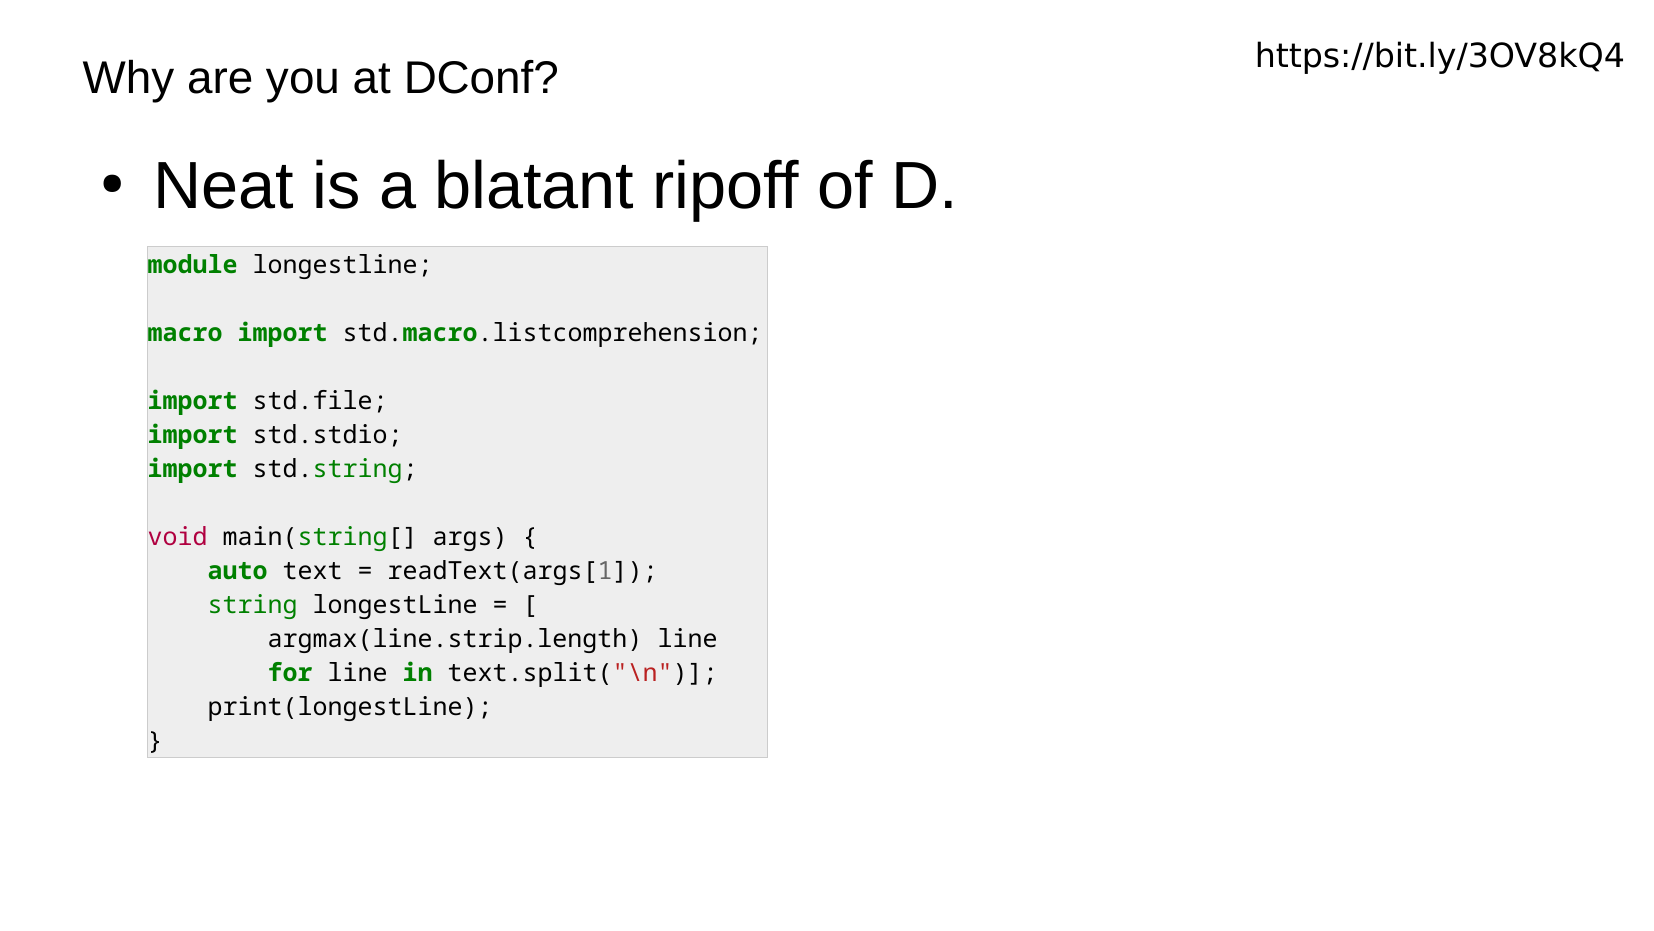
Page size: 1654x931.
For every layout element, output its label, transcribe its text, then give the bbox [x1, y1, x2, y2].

text_box module longestline; macro import std.macro.listcomprehension; import std.file; import std.stdio; import std.string; void main(string[] args) { auto text = readText(args[1]); string longestLine = [ argmax(line.strip.length) line for line in text.split("\n")]; print(longestLine); } [147, 246, 768, 758]
list Neat is a blatant ripoff of D. [82, 147, 1571, 758]
title Why are you at DConf? [82, 37, 1571, 119]
